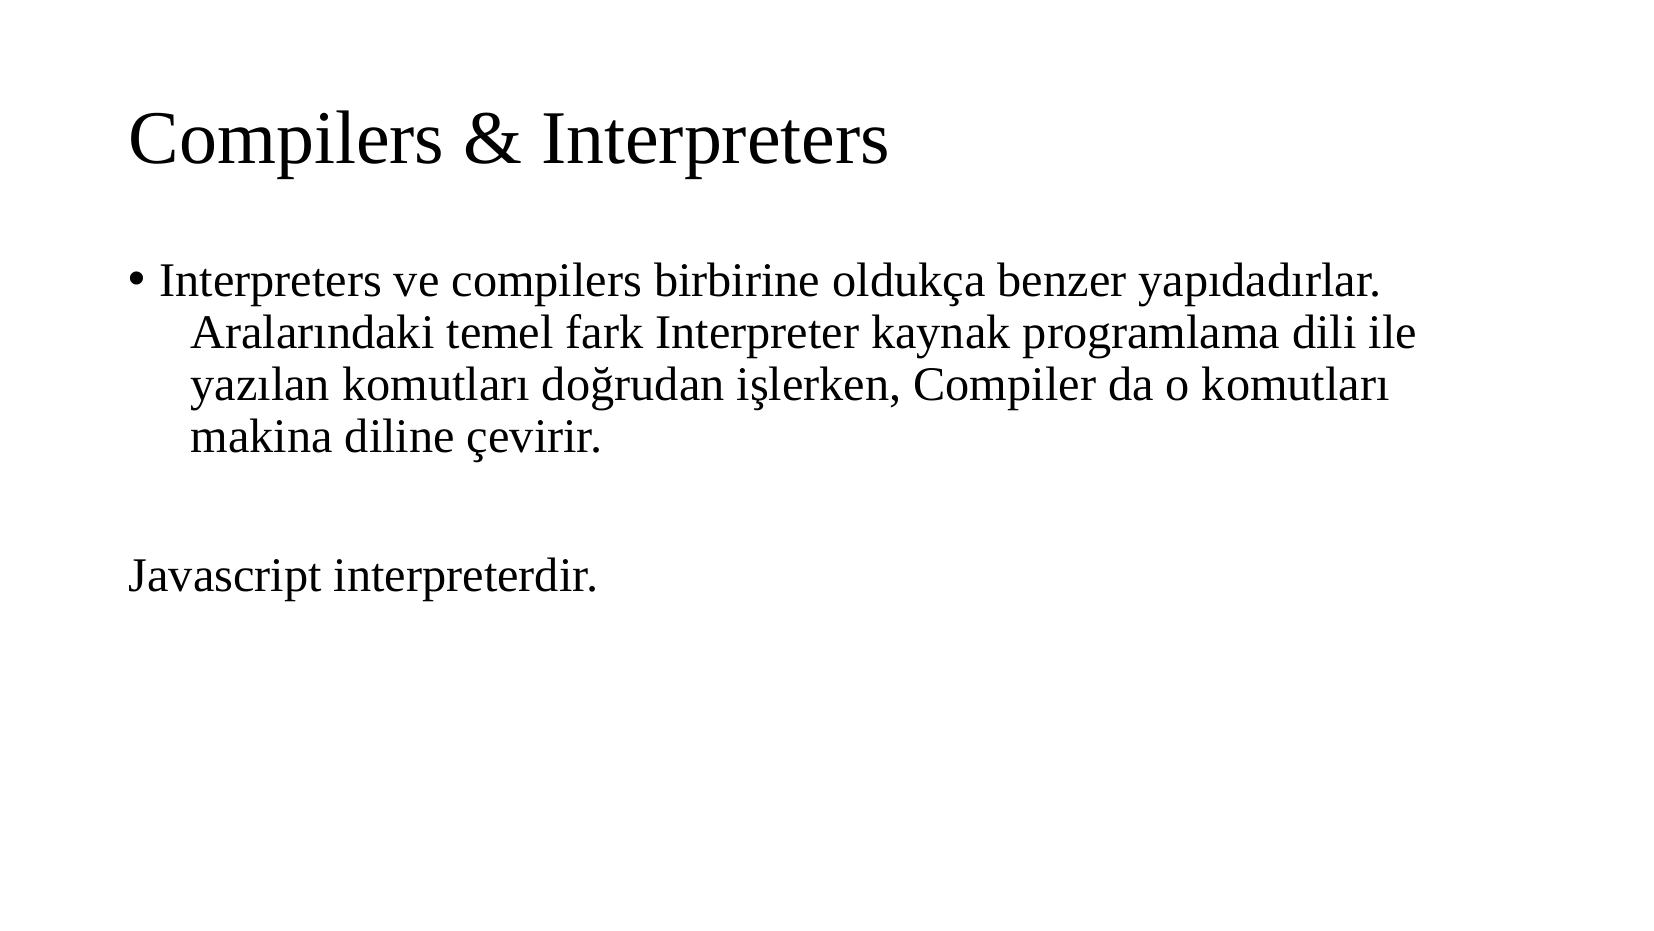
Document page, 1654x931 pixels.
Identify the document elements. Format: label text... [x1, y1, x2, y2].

list Interpreters ve compilers birbirine oldukça benzer yapıdadırlar. Aralarındaki temel fark Interpreter kaynak programlama dili ile yazılan komutları doğrudan işlerken, Compiler da o komutları makina diline çevirir. Javascript interpreterdir. [113, 247, 1540, 838]
title Compilers & Interpreters [113, 49, 1540, 230]
